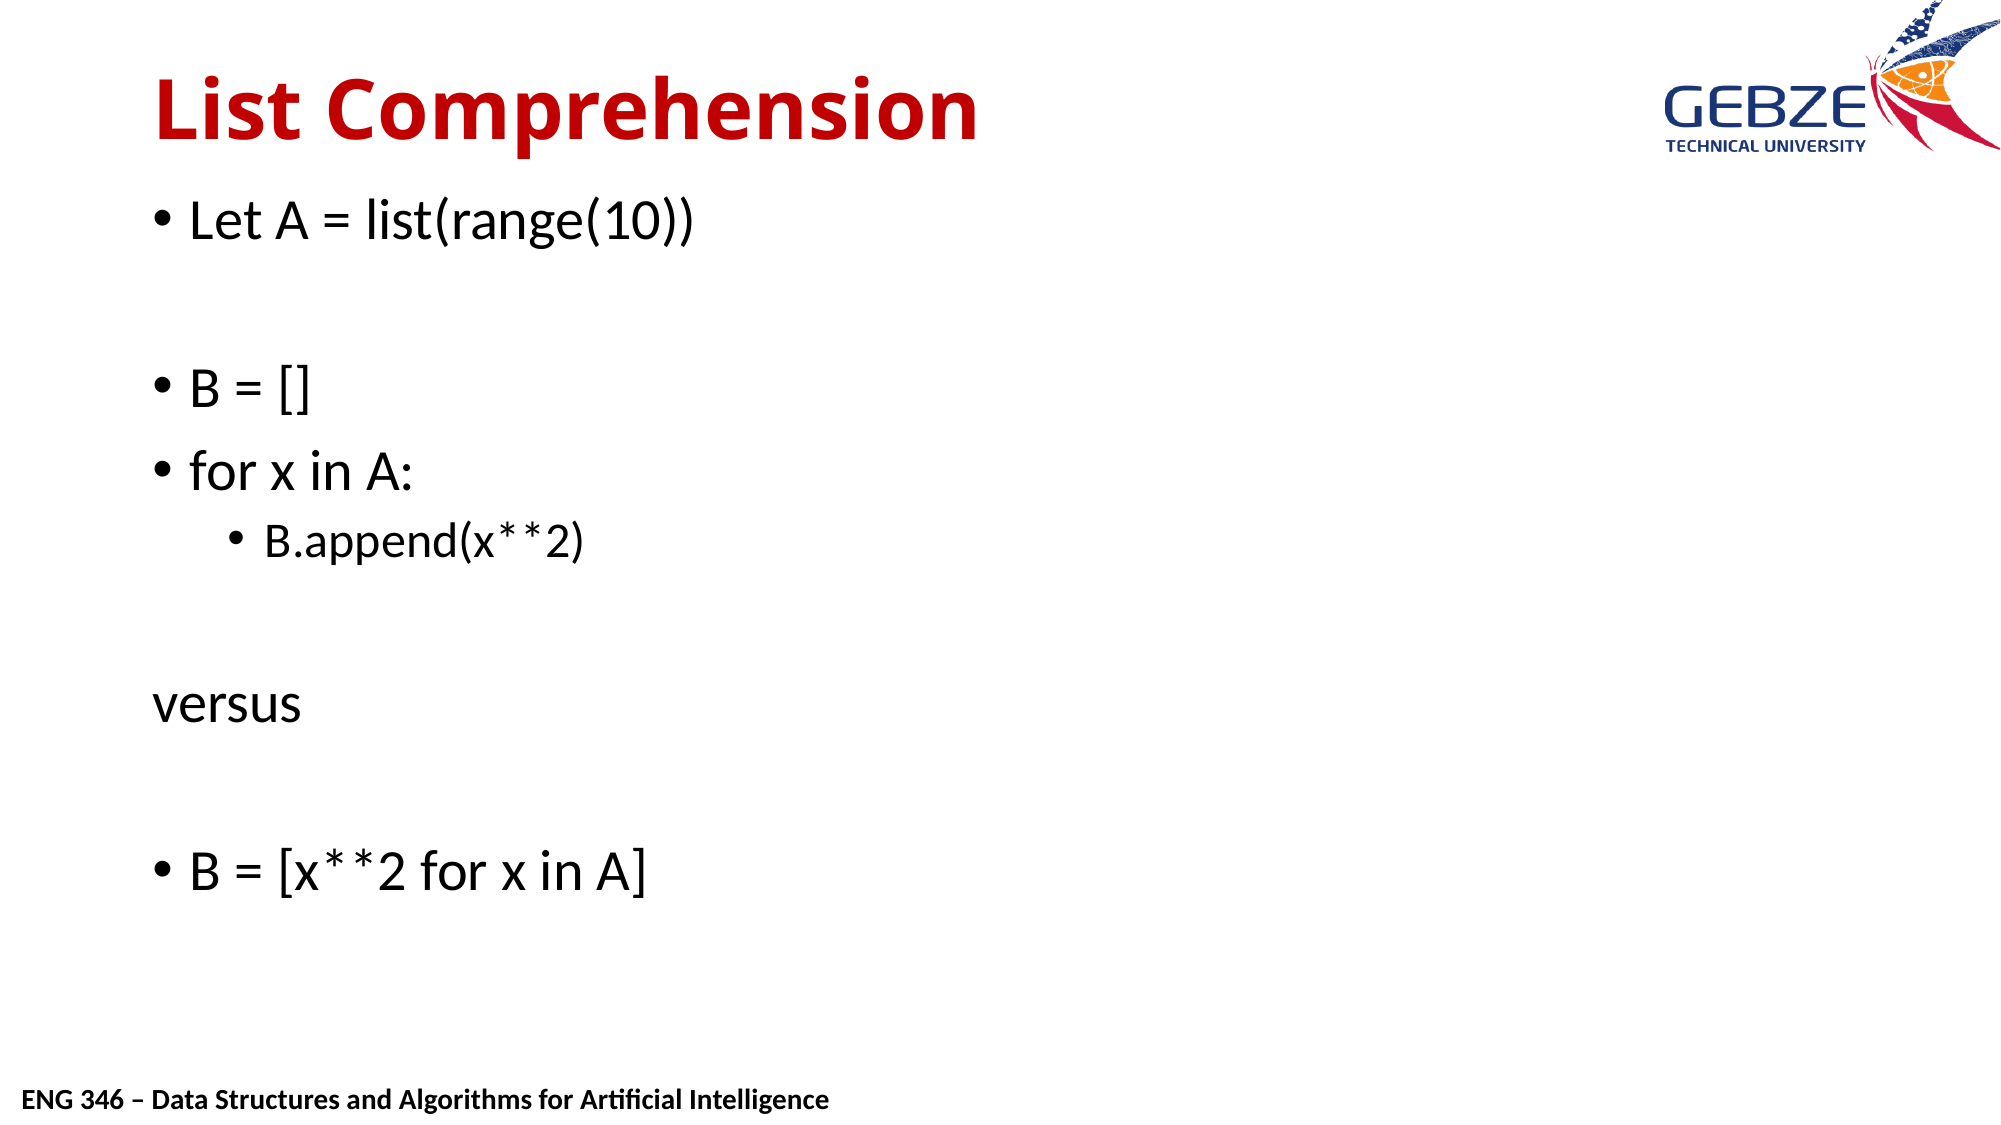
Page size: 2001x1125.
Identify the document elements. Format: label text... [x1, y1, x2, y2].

title List Comprehension [137, 59, 1863, 166]
picture [1665, 0, 2001, 152]
list Let A = list(range(10)) B = [] for x in A: B.append(x**2) versus B = [x**2 for x in A] [137, 181, 1863, 1014]
